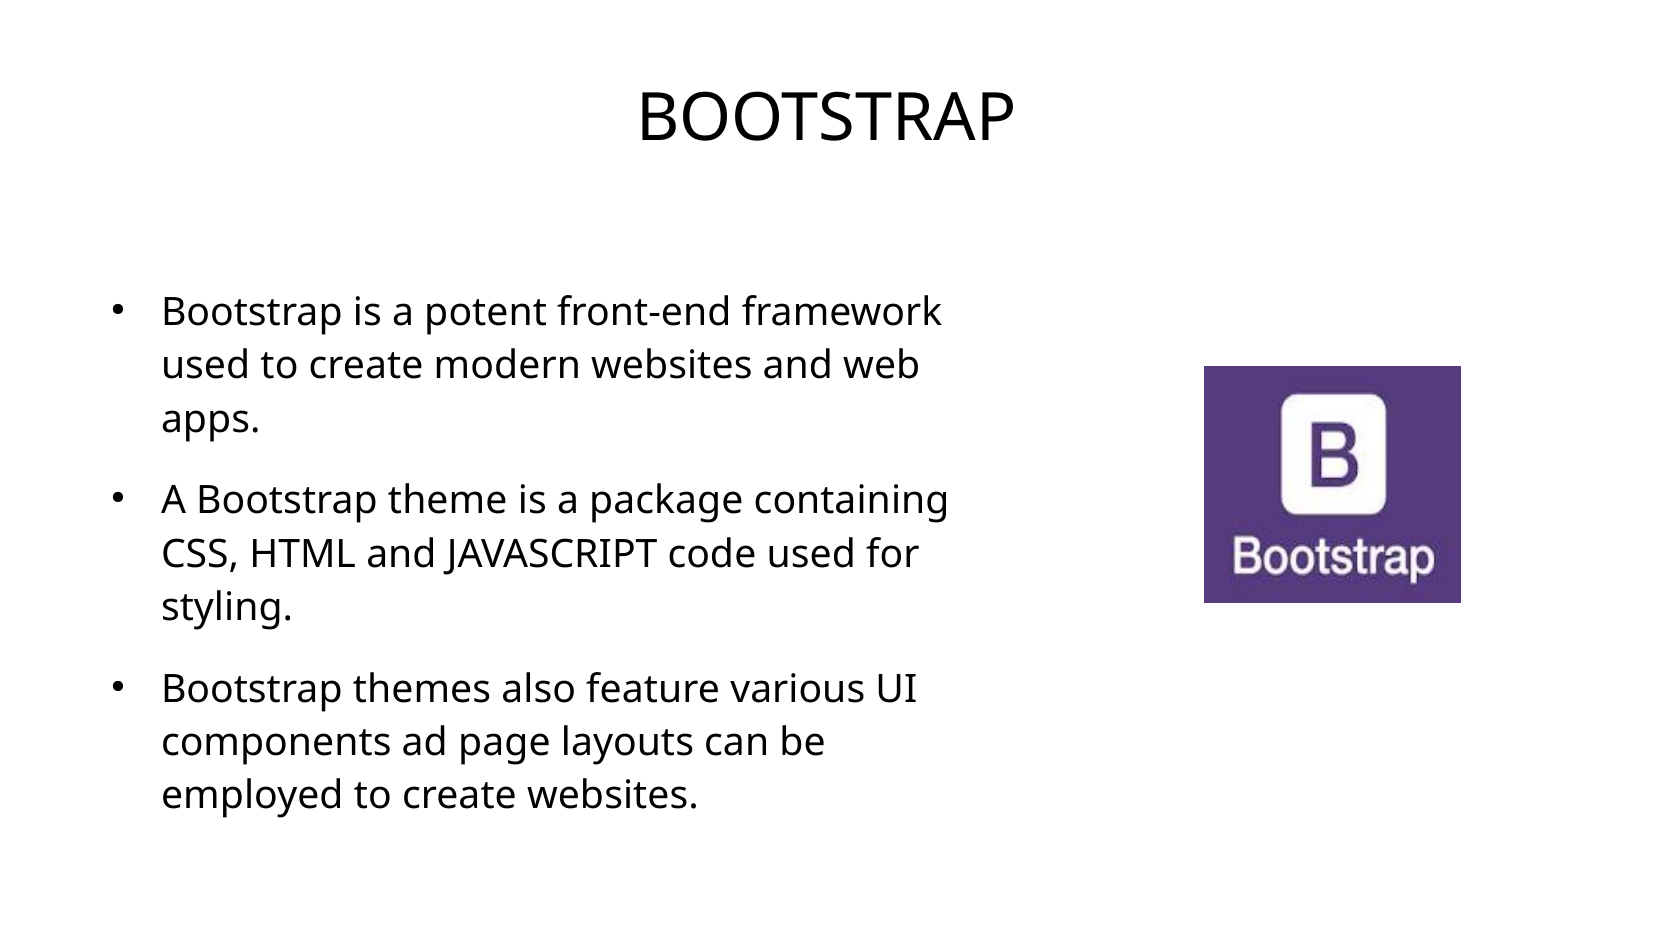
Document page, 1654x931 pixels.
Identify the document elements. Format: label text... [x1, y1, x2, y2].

picture [1204, 366, 1461, 603]
title BOOTSTRAP [82, 37, 1571, 193]
list Bootstrap is a potent front-end framework used to create modern websites and web apps. A Bootstrap theme is a package containing CSS, HTML and JAVASCRIPT code used for styling. Bootstrap themes also feature various UI components ad page layouts can be employed to create websites. [94, 283, 1016, 823]
